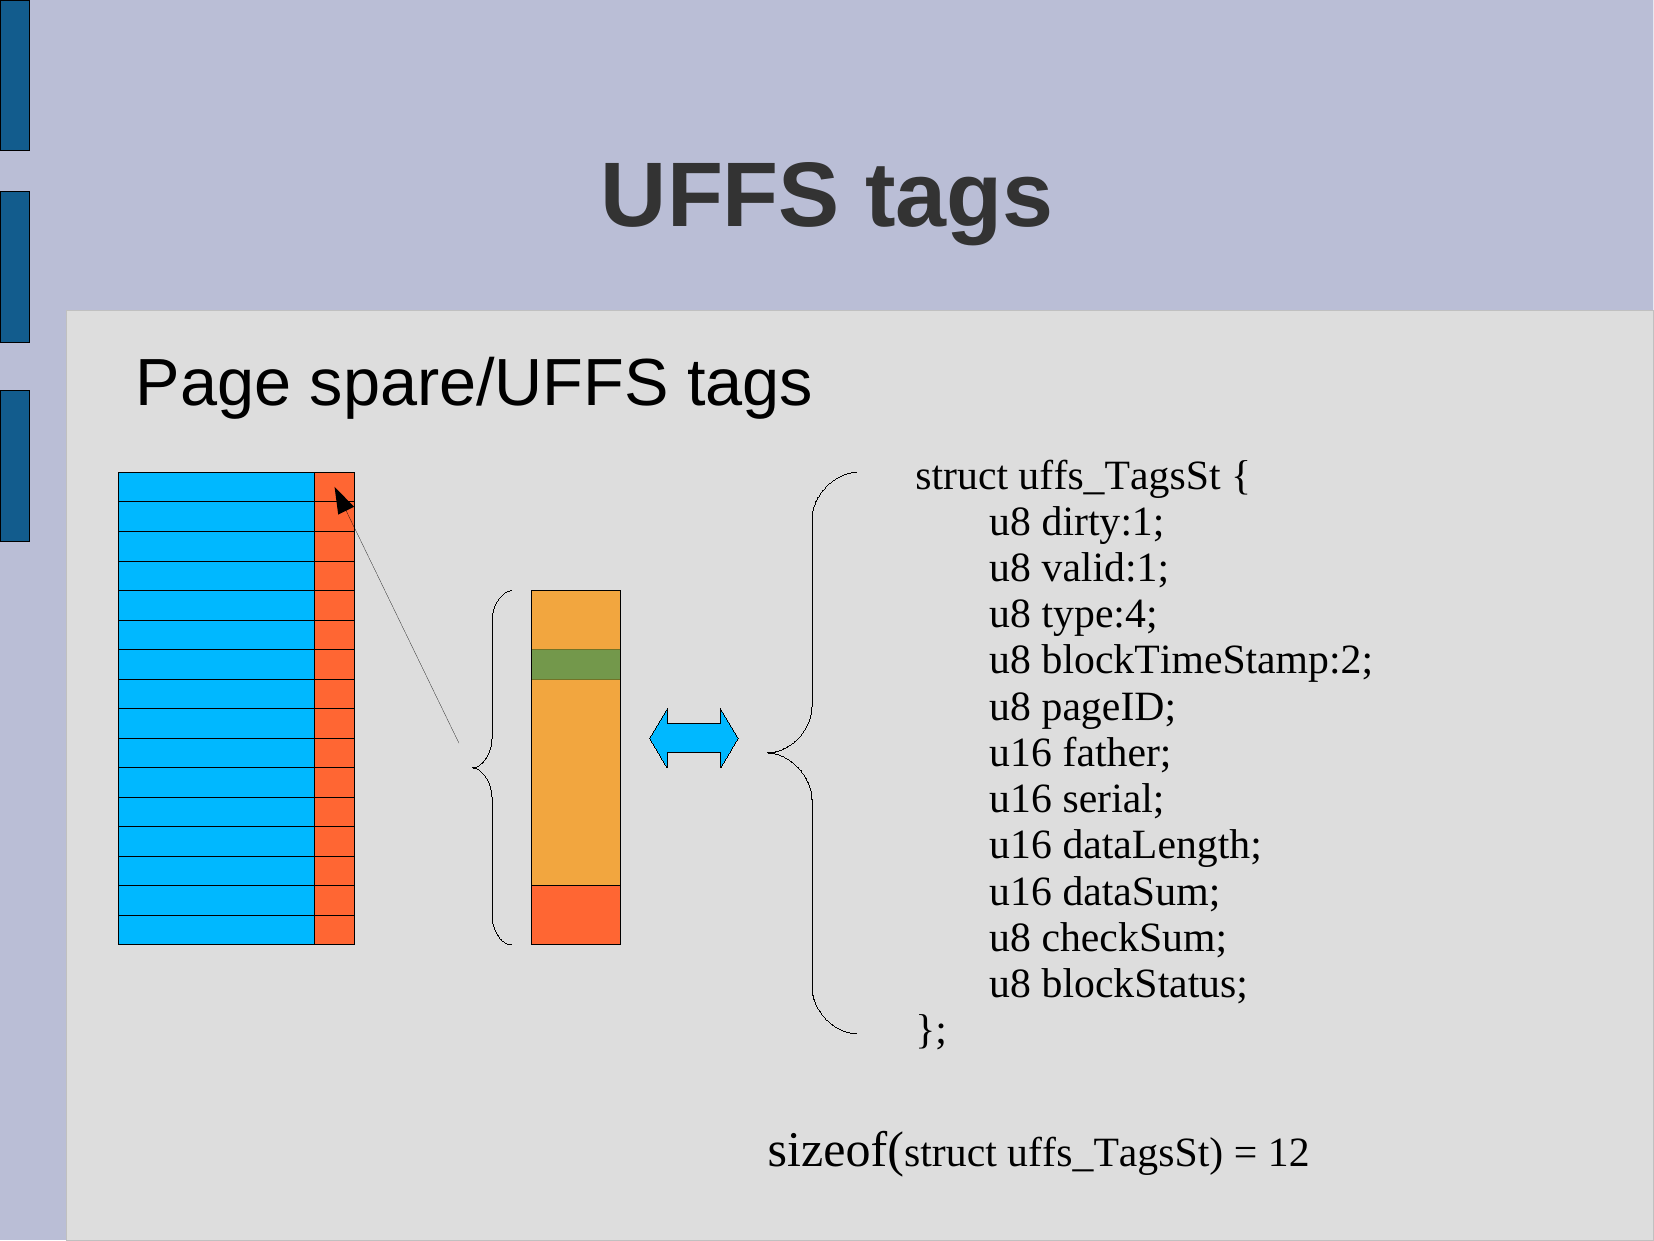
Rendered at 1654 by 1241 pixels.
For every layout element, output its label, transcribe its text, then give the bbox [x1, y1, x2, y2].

text_box [347, 507, 355, 526]
text_box [531, 590, 621, 945]
text_box [118, 472, 355, 945]
text_box [649, 708, 739, 768]
title UFFS tags [121, 91, 1534, 299]
list Page spare/UFFS tags [118, 344, 1595, 443]
text_box struct uffs_TagsSt { u8 dirty:1; u8 valid:1; u8 type:4; u8 blockTimeStamp:2; u8 pageID; u16 father; u16 serial; u16 dataLength; u16 dataSum; u8 checkSum; u8 blockStatus; }; [915, 451, 1477, 1063]
text_box sizeof(struct uffs_TagsSt) = 12 [767, 1122, 1477, 1179]
